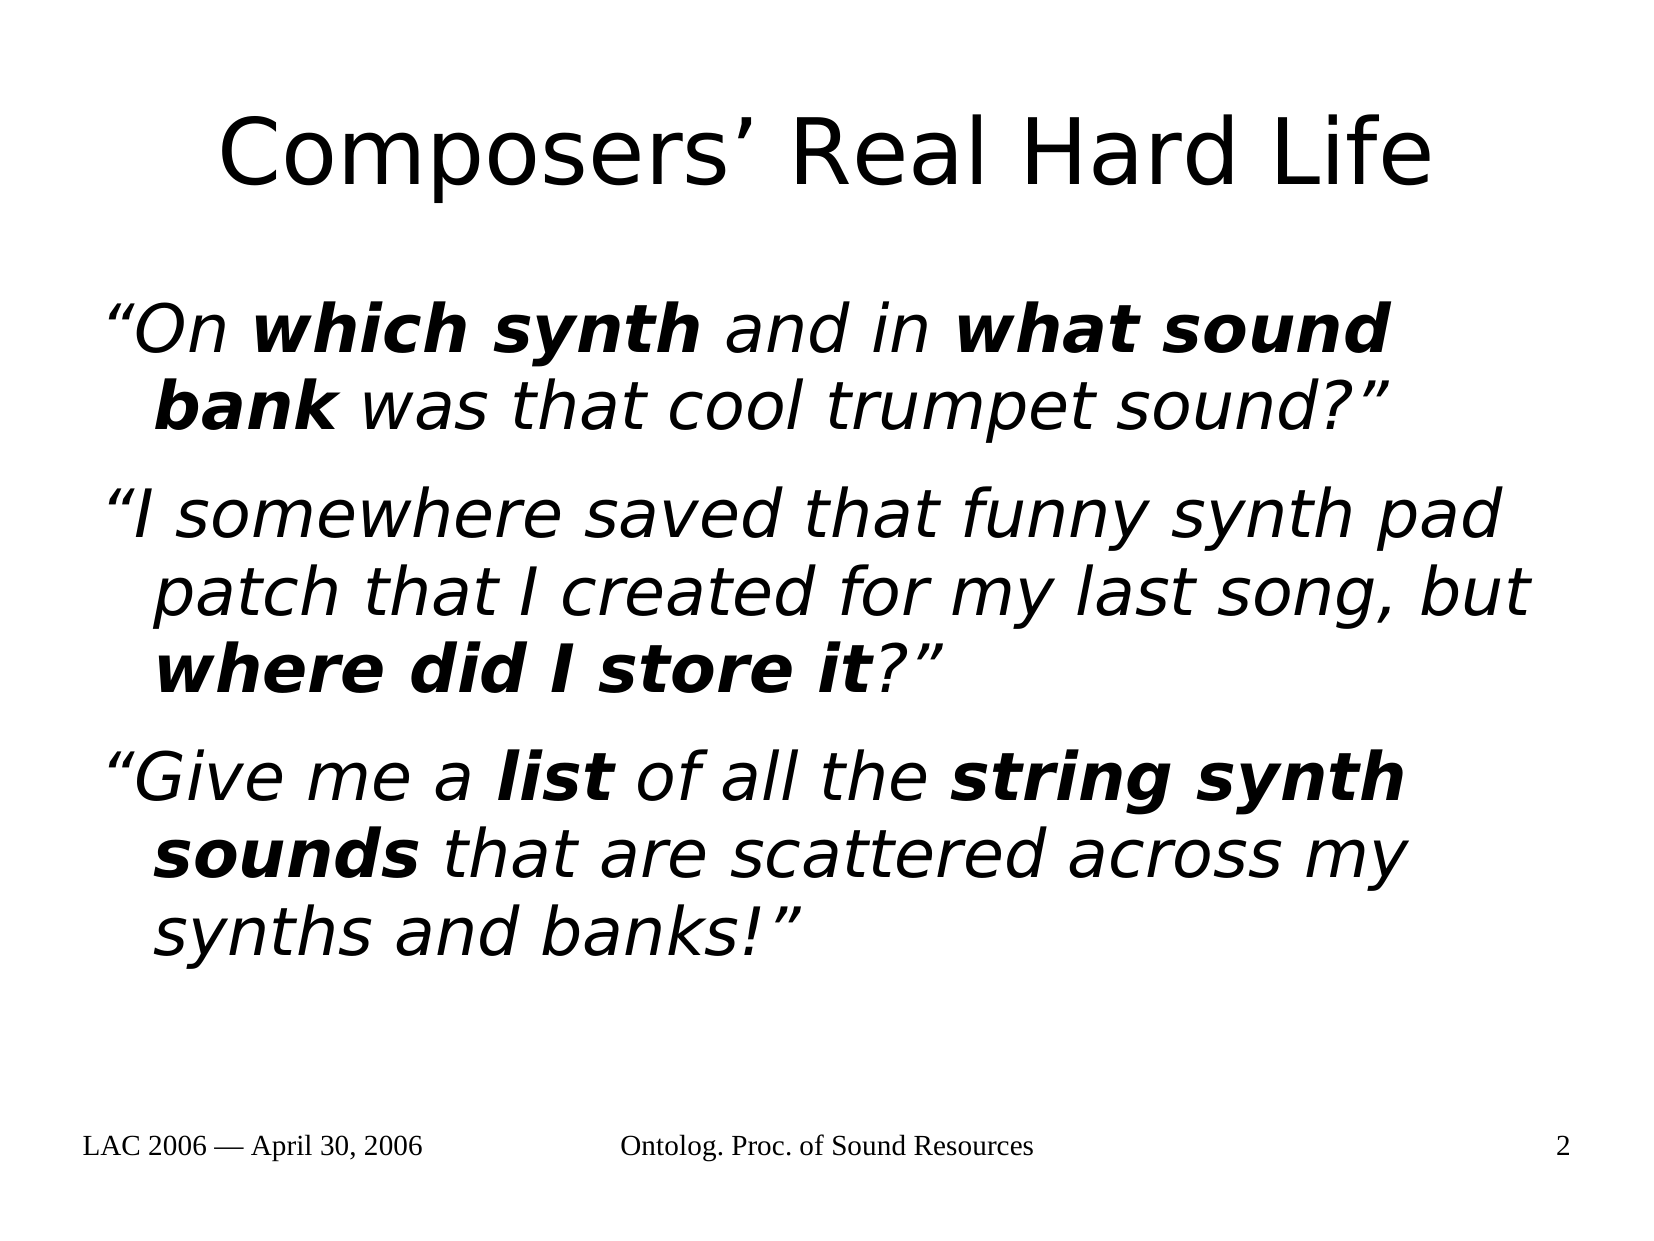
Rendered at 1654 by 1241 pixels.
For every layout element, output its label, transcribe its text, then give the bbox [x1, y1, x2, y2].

list “On which synth and in what sound bank was that cool trumpet sound?” “I somewhere saved that funny synth pad patch that I created for my last song, but where did I store it?” “Give me a list of all the string synth sounds that are scattered across my synths and banks!” [82, 290, 1571, 1109]
title Composers’ Real Hard Life [82, 49, 1571, 257]
